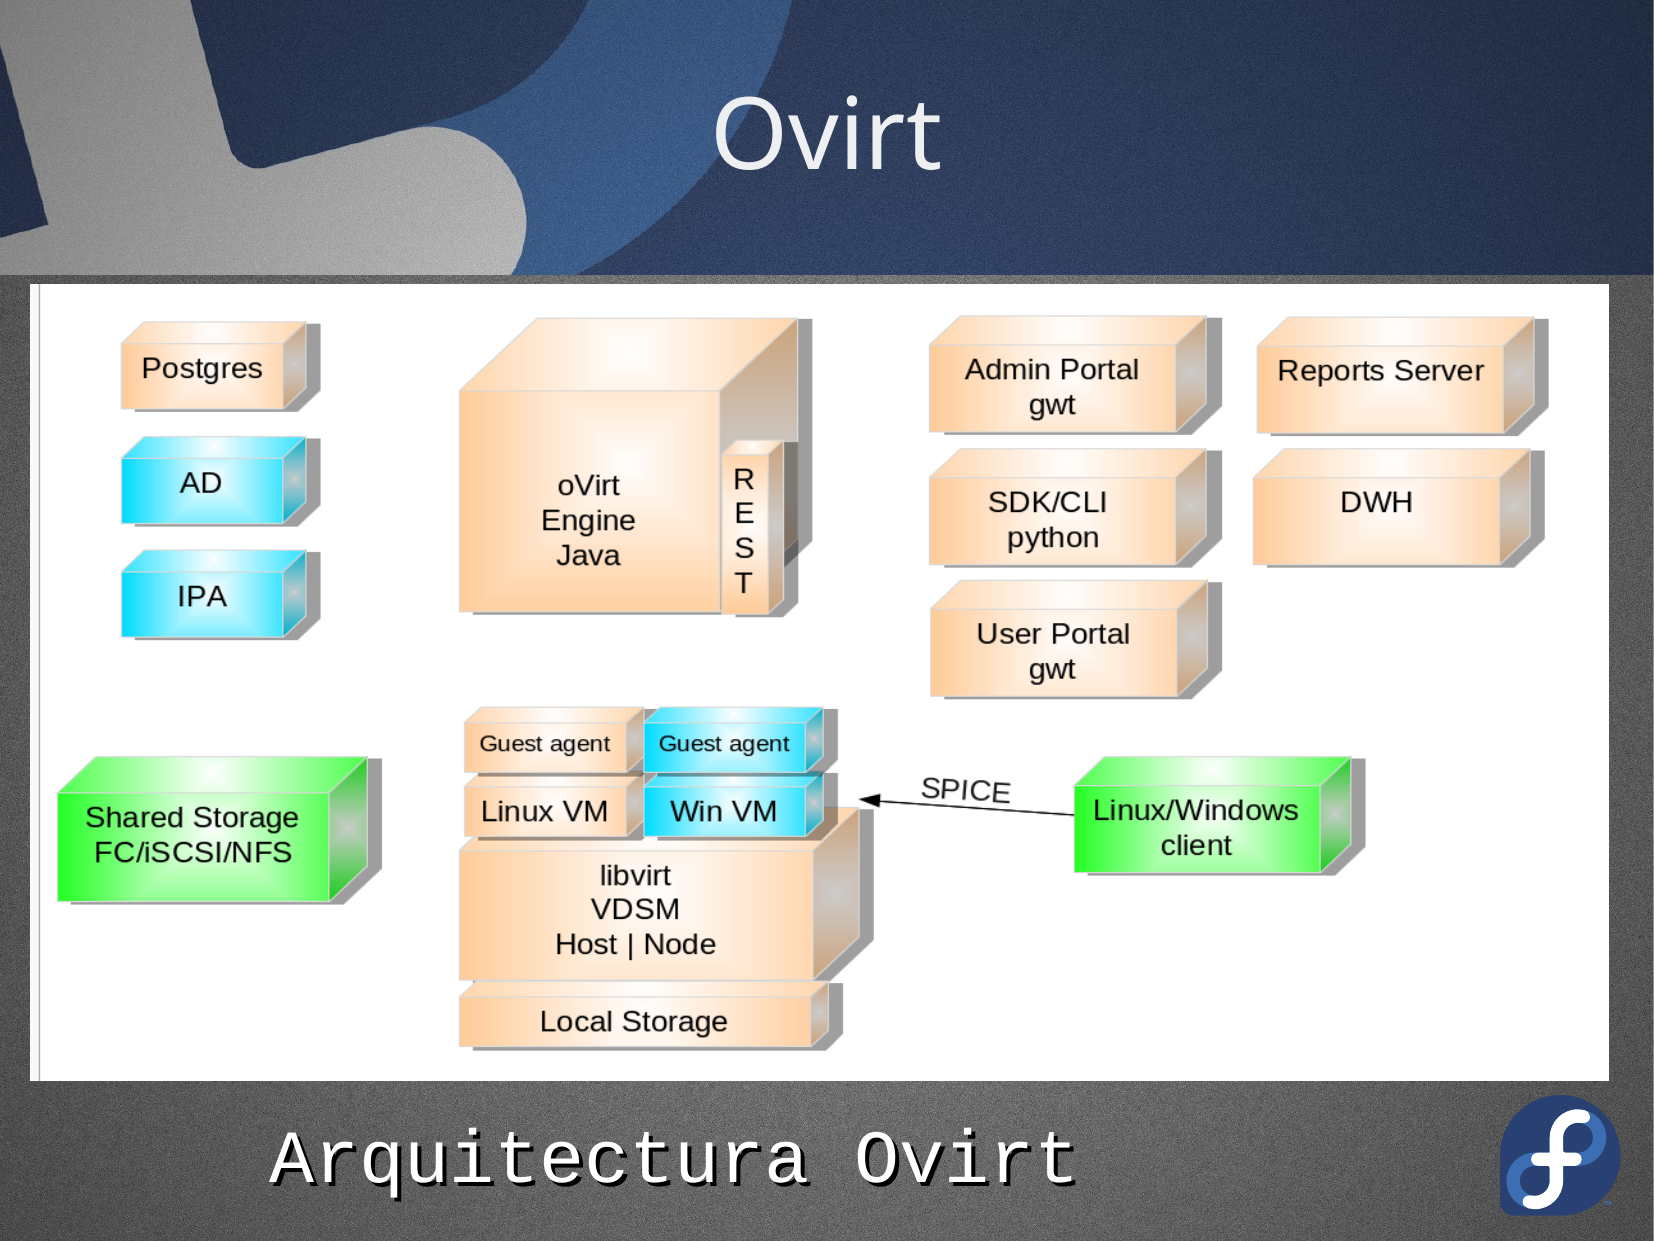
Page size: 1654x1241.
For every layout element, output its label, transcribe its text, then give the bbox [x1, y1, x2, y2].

text_box Ovirt [88, 29, 1565, 237]
picture [0, 0, 1654, 1241]
text_box Arquitectura Ovirt [255, 1050, 1306, 1215]
